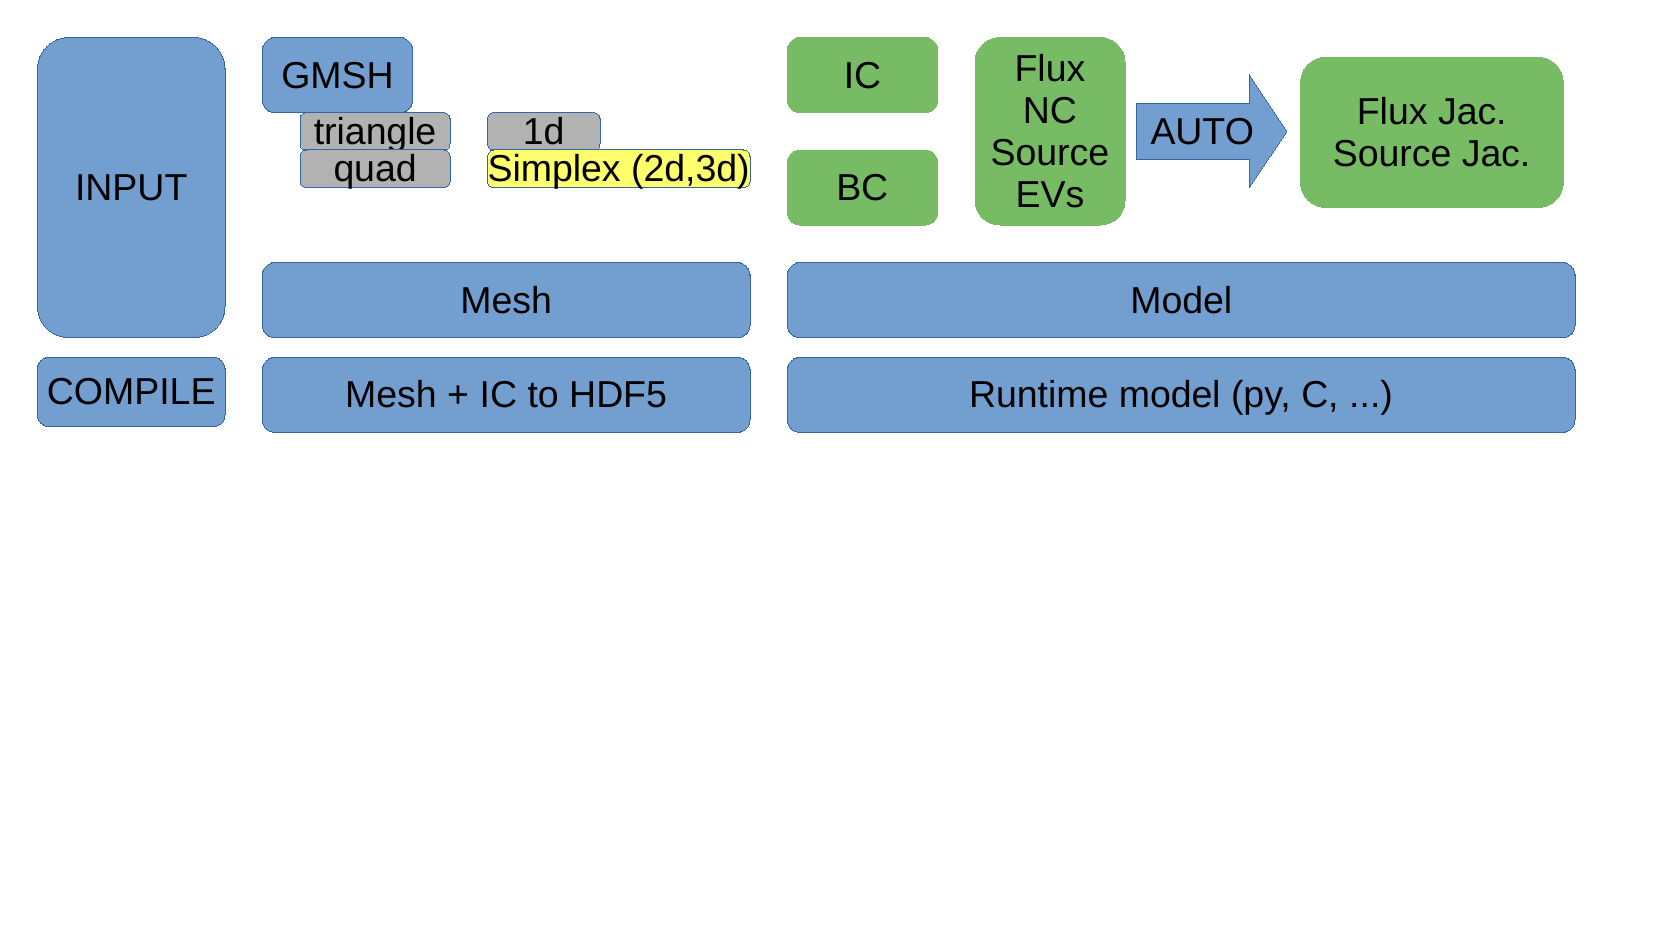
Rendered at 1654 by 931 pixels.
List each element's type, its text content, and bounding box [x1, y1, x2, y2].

text_box Flux NC Source EVs [975, 37, 1126, 226]
text_box Simplex (2d,3d) [487, 149, 751, 188]
text_box INPUT [37, 37, 226, 338]
text_box triangle [300, 112, 451, 150]
text_box GMSH [262, 37, 413, 113]
text_box IC [787, 37, 938, 113]
text_box AUTO [1136, 74, 1287, 188]
text_box quad [338, 163, 348, 179]
text_box Flux Jac. Source Jac. [1300, 57, 1564, 208]
text_box Model [787, 262, 1576, 338]
text_box Mesh + IC to HDF5 [262, 357, 751, 433]
text_box 1d [487, 112, 601, 150]
text_box COMPILE [37, 357, 226, 427]
text_box Mesh [262, 262, 751, 338]
text_box quad [300, 149, 451, 188]
text_box Runtime model (py, C, ...) [787, 357, 1576, 433]
text_box triangle [391, 126, 401, 142]
text_box BC [787, 150, 938, 226]
